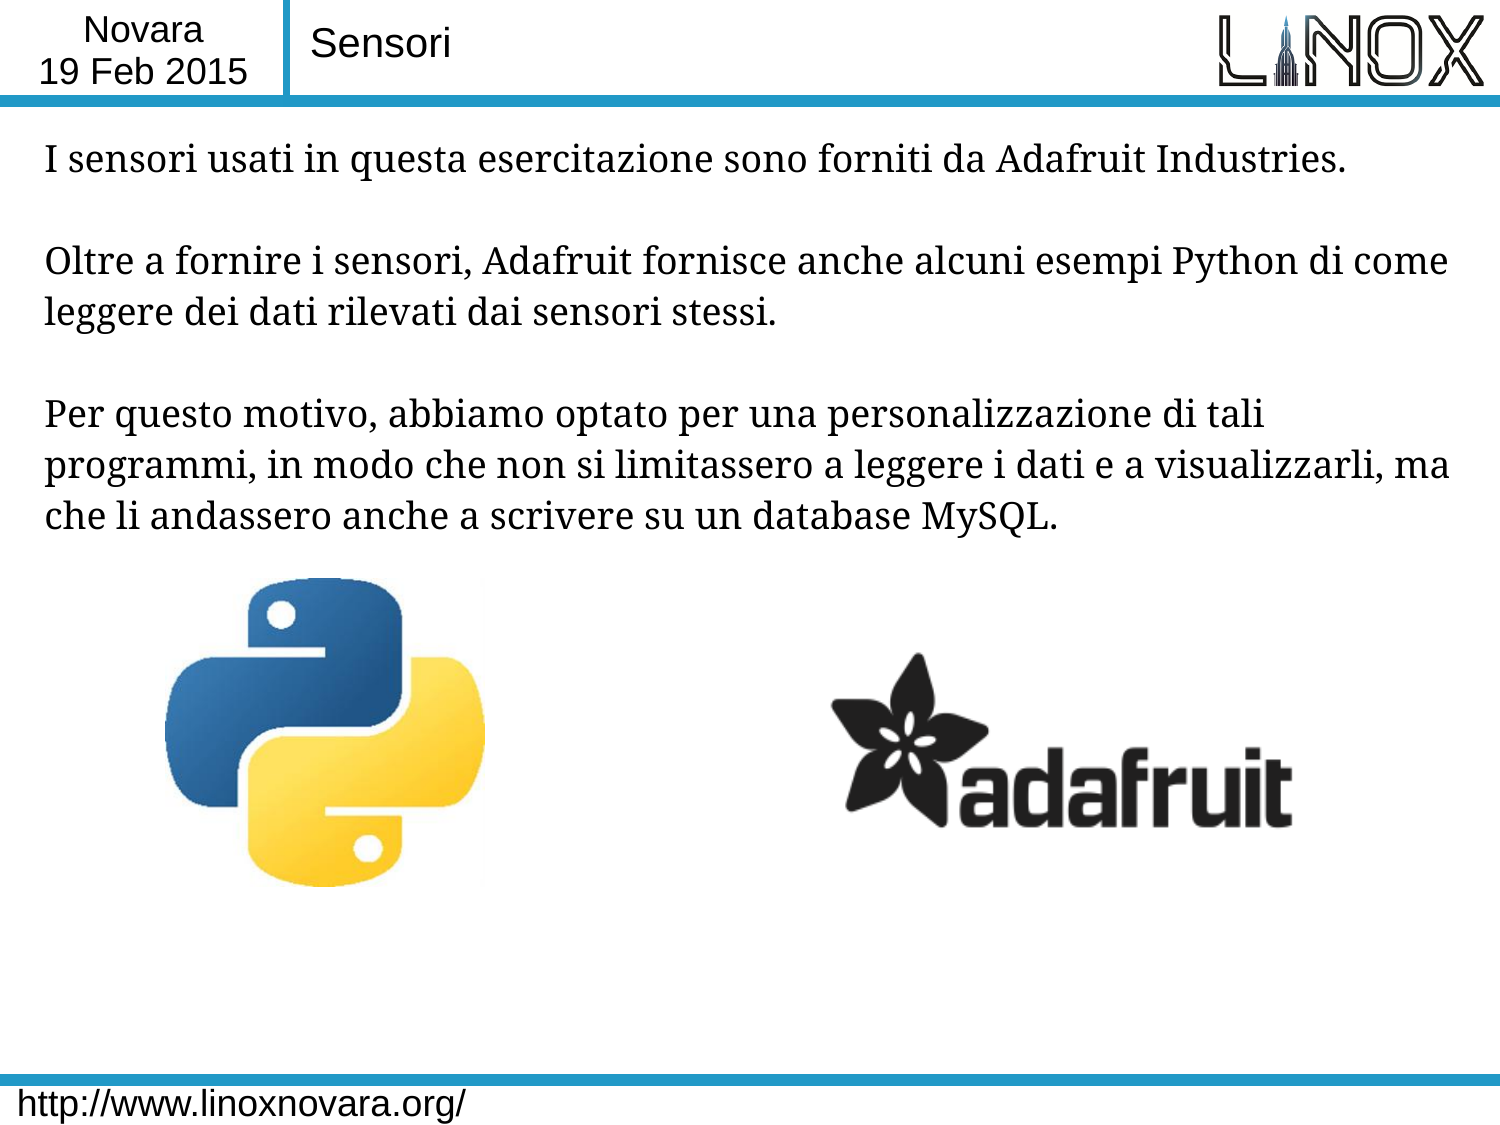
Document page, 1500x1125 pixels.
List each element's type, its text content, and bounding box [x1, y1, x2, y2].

picture [0, 0, 1500, 107]
picture [791, 637, 1326, 875]
text_box I sensori usati in questa esercitazione sono forniti da Adafruit Industries. Oltre a fornire i sensori, Adafruit fornisce anche alcuni esempi Python di come leggere dei dati rilevati dai sensori stessi. Per questo motivo, abbiamo optato per una personalizzazione di tali programmi, in modo che non si limitassero a leggere i dati e a visualizzarli, ma che li andassero anche a scrivere su un database MySQL. [44, 141, 1465, 532]
picture [0, 1074, 1500, 1086]
picture [165, 578, 485, 887]
list Sensori [295, 11, 907, 87]
